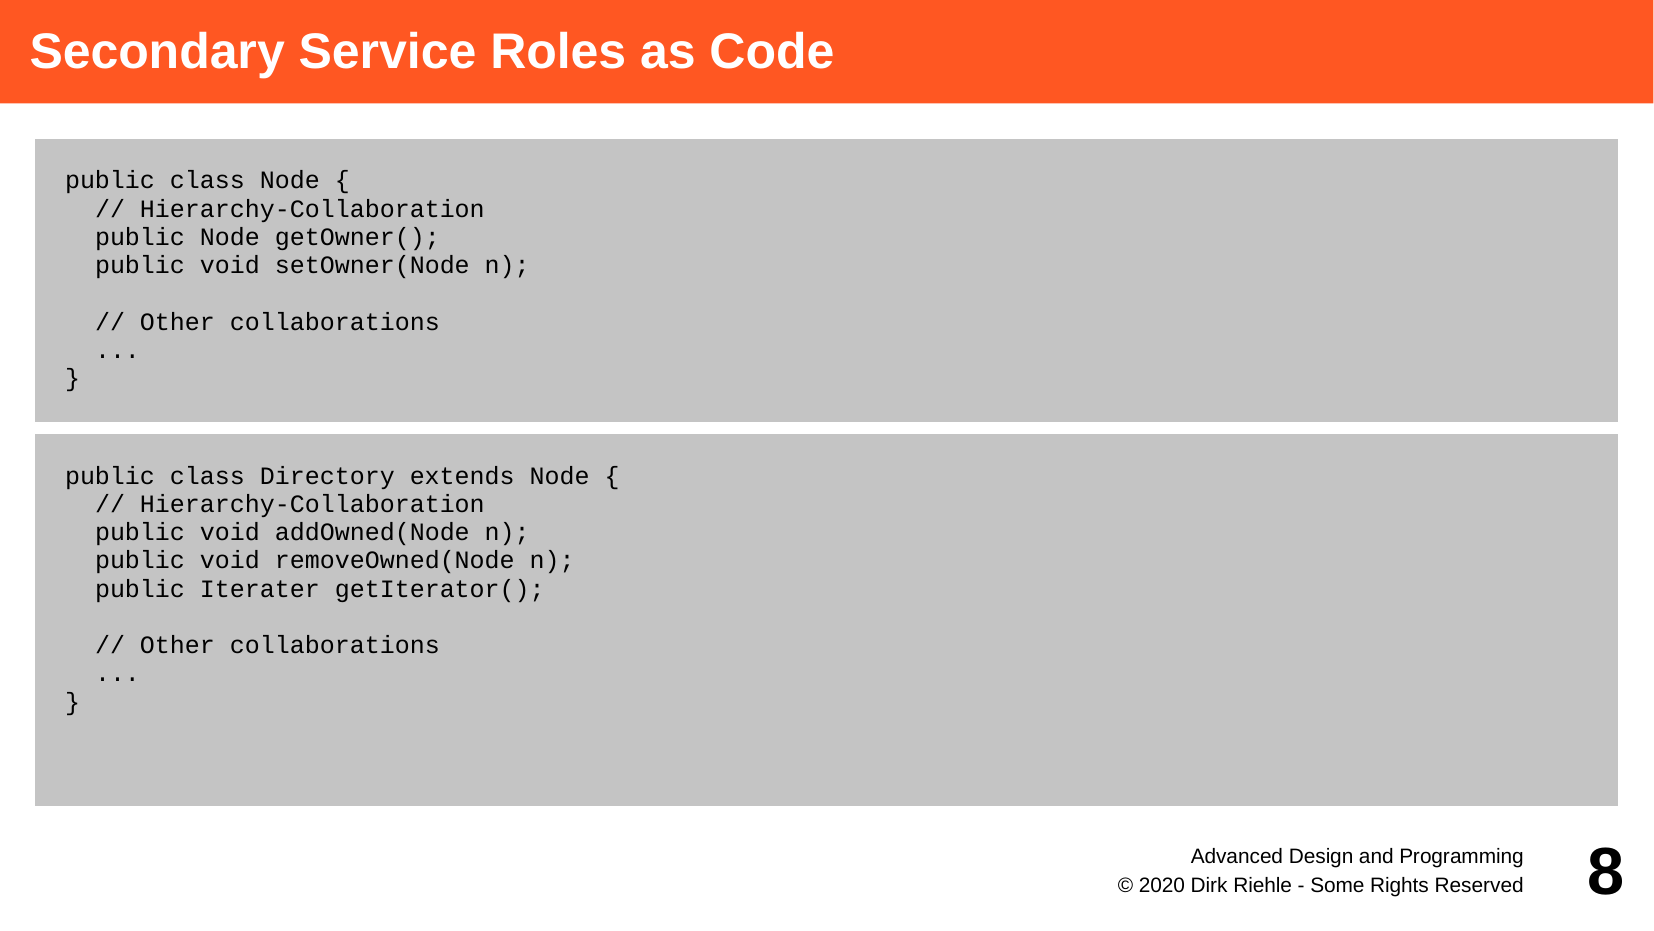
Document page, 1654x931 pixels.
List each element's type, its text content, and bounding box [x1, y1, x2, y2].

title Secondary Service Roles as Code [0, 0, 1654, 104]
list public class Node { // Hierarchy-Collaboration public Node getOwner(); public void setOwner(Node n); // Other collaborations ... } [29, 132, 1625, 422]
list public class Directory extends Node { // Hierarchy-Collaboration public void addOwned(Node n); public void removeOwned(Node n); public Iterater getIterator(); // Other collaborations ... } [29, 428, 1625, 813]
